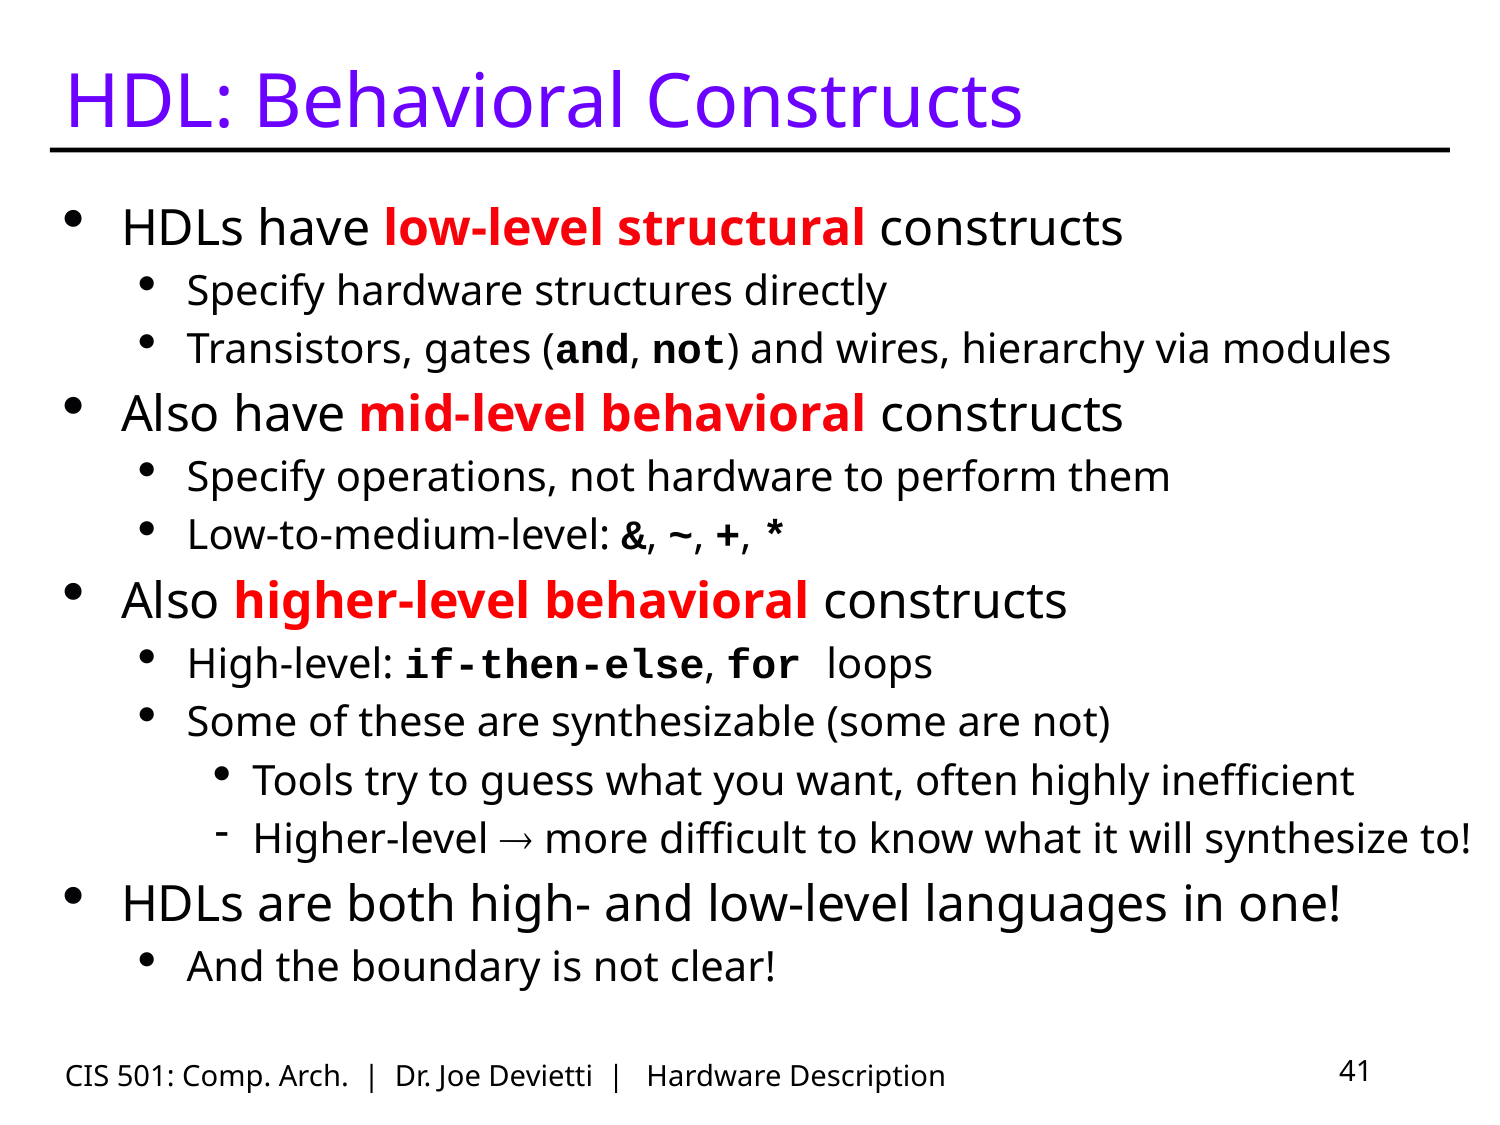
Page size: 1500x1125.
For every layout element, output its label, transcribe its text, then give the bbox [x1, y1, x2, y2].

text_box HDL: Behavioral Constructs [49, 37, 1375, 150]
text_box CIS 501: Comp. Arch. | Dr. Joe Devietti | Hardware Description [49, 1049, 988, 1100]
text_box <number> [1074, 1049, 1388, 1100]
text_box HDLs have low-level structural constructs Specify hardware structures directly Transistors, gates (and, not) and wires, hierarchy via modules Also have mid-level behavioral constructs Specify operations, not hardware to perform them Low-to-medium-level: &, ~, +, * Also higher-level behavioral constructs High-level: if-then-else, for loops Some of these are synthesizable (some are not) Tools try to guess what you want, often highly inefficient Higher-level  more difficult to know what it will synthesize to! HDLs are both high- and low-level languages in one! And the boundary is not clear! [49, 187, 1500, 1025]
